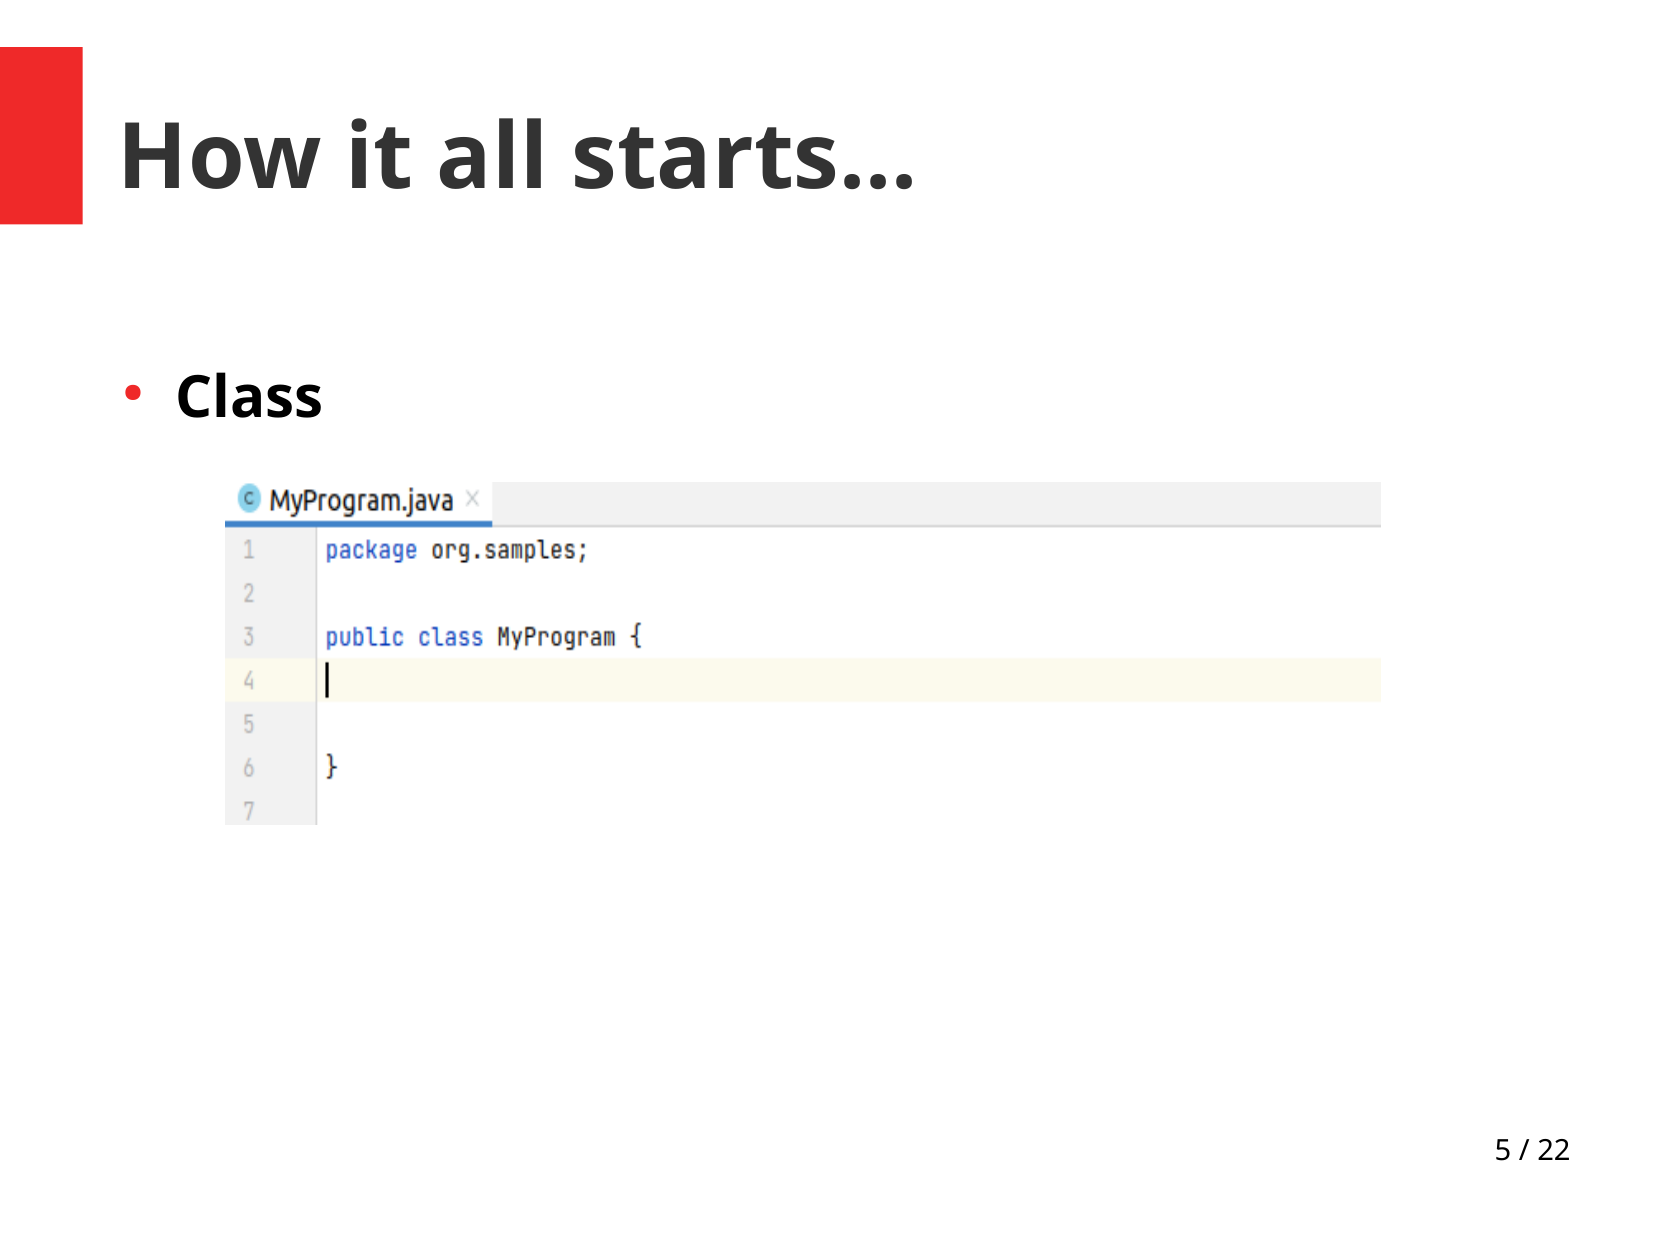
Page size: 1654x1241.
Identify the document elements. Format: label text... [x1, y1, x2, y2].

picture [225, 482, 1381, 826]
list Class [105, 246, 1523, 481]
title How it all starts... [117, 49, 1571, 257]
